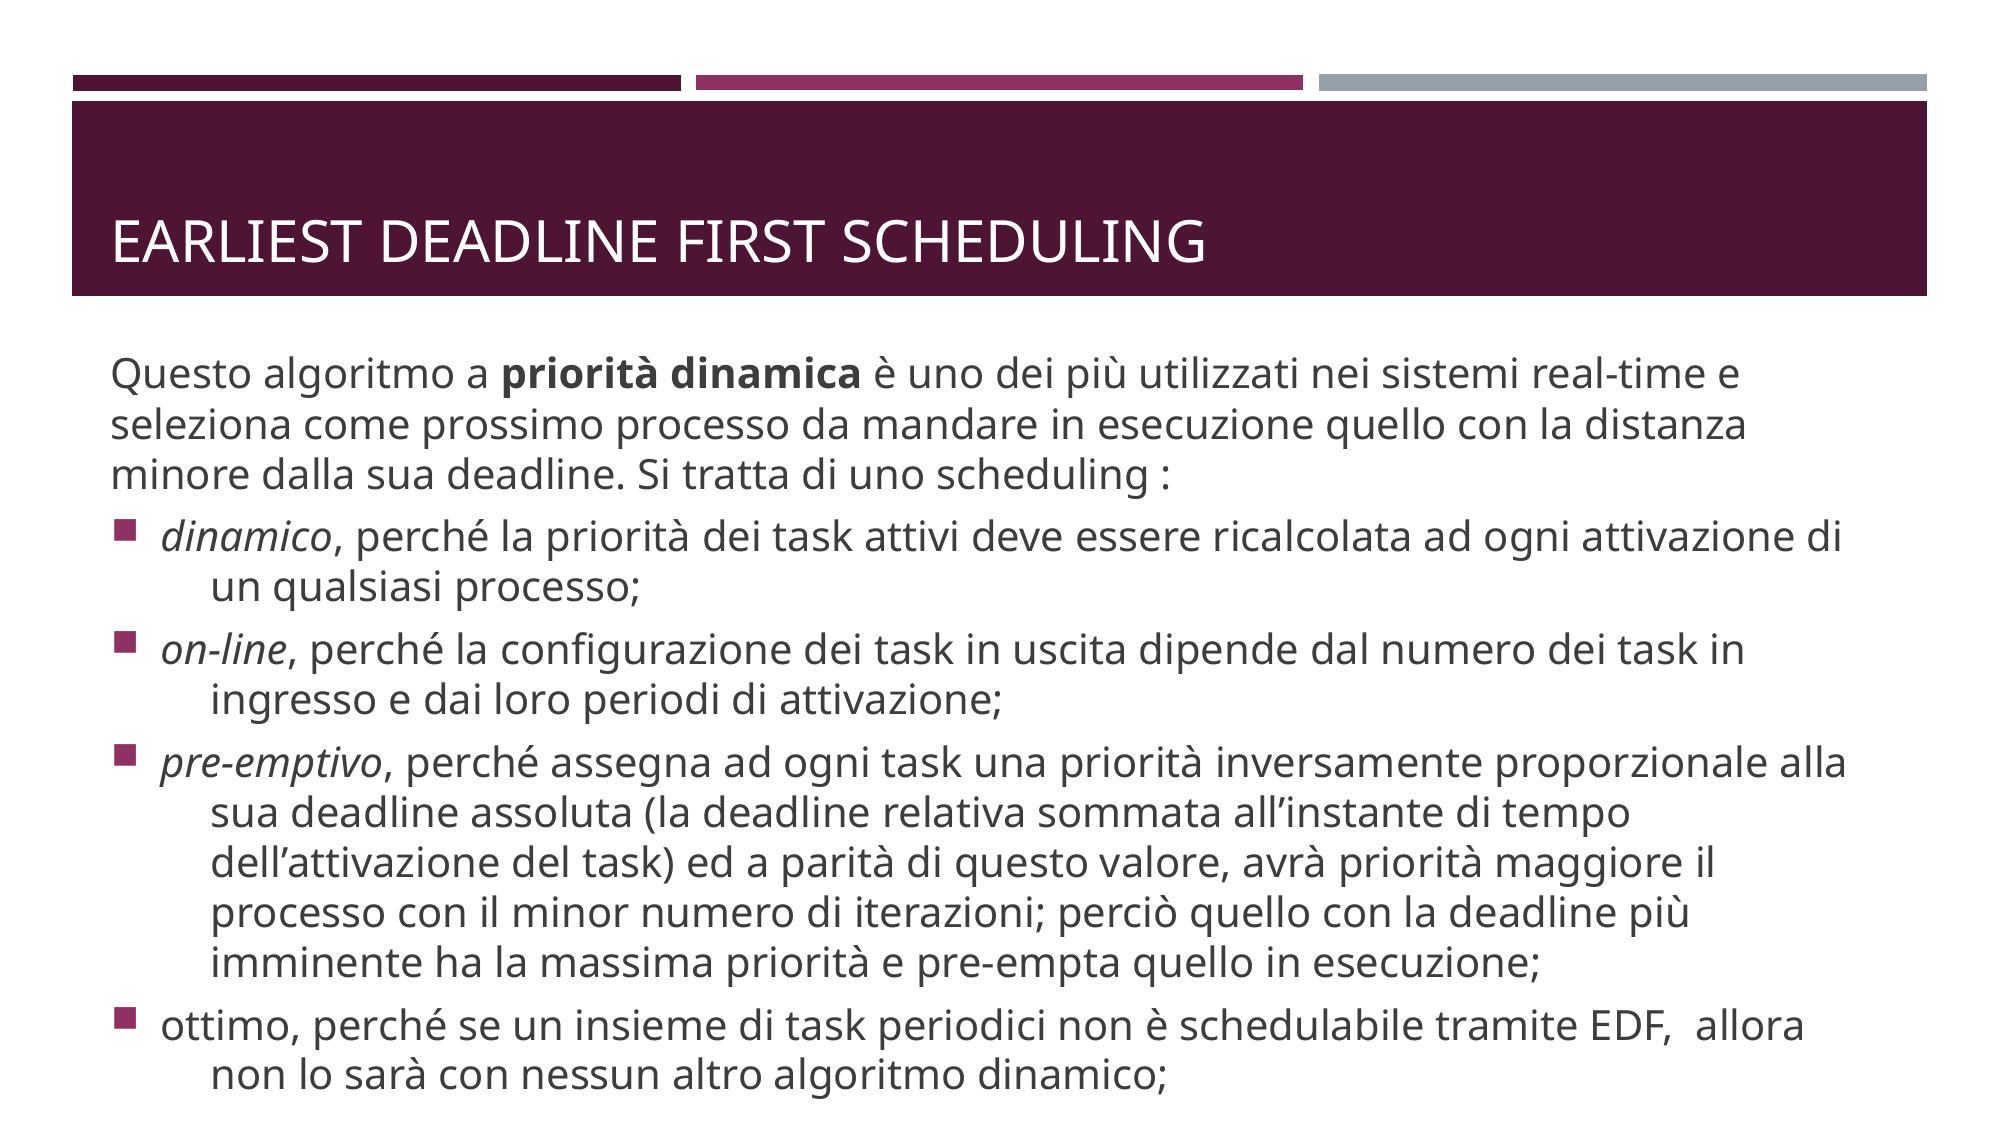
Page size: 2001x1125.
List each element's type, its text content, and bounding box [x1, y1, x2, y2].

list Questo algoritmo a priorità dinamica è uno dei più utilizzati nei sistemi real-time e seleziona come prossimo processo da mandare in esecuzione quello con la distanza minore dalla sua deadline. Si tratta di uno scheduling : dinamico, perché la priorità dei task attivi deve essere ricalcolata ad ogni attivazione di un qualsiasi processo; on-line, perché la configurazione dei task in uscita dipende dal numero dei task in ingresso e dai loro periodi di attivazione; pre-emptivo, perché assegna ad ogni task una priorità inversamente proporzionale alla sua deadline assoluta (la deadline relativa sommata all’instante di tempo dell’attivazione del task) ed a parità di questo valore, avrà priorità maggiore il processo con il minor numero di iterazioni; perciò quello con la deadline più imminente ha la massima priorità e pre-empta quello in esecuzione; ottimo, perché se un insieme di task periodici non è schedulabile tramite EDF, allora non lo sarà con nessun altro algoritmo dinamico; [95, 320, 1905, 1125]
title Earliest deadline first scheduling [95, 115, 1905, 282]
